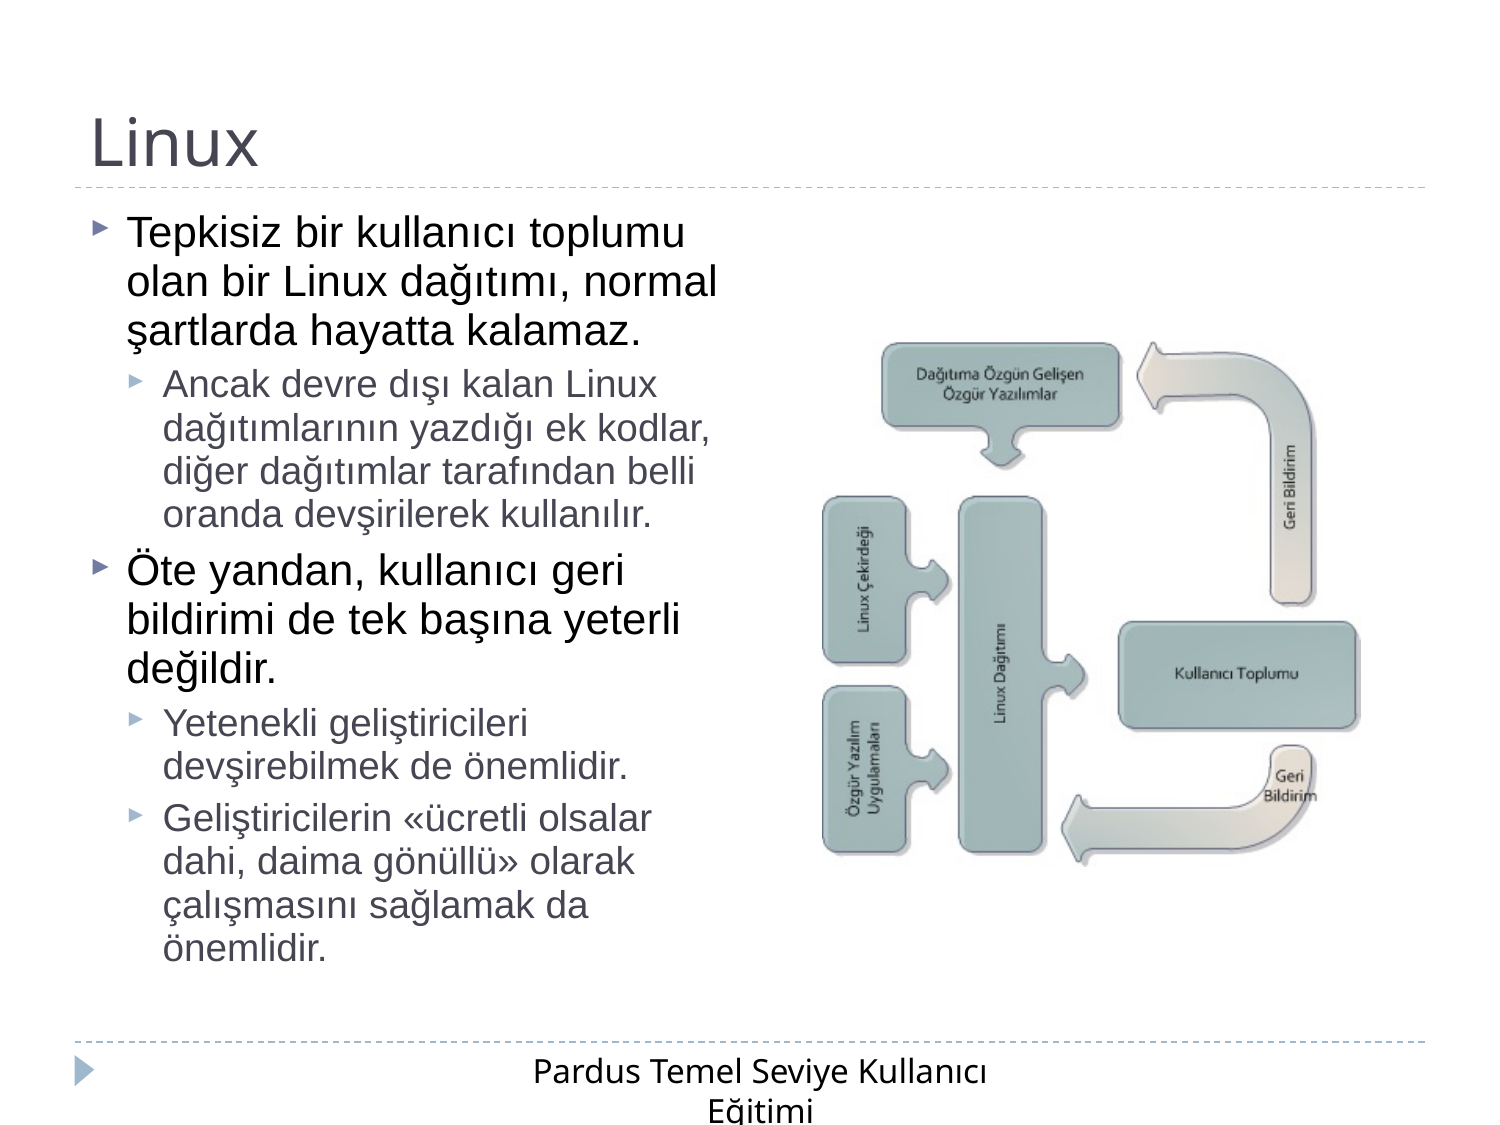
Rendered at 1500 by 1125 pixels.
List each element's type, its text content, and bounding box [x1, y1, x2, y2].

title Linux [75, 37, 1425, 188]
picture [822, 341, 1361, 867]
list Tepkisiz bir kullanıcı toplumu olan bir Linux dağıtımı, normal şartlarda hayatta kalamaz. Ancak devre dışı kalan Linux dağıtımlarının yazdığı ek kodlar, diğer dağıtımlar tarafından belli oranda devşirilerek kullanılır. Öte yandan, kullanıcı geri bildirimi de tek başına yeterli değildir. Yetenekli geliştiricileri devşirebilmek de önemlidir. Geliştiricilerin «ücretli olsalar dahi, daima gönüllü» olarak çalışmasını sağlamak da önemlidir. [75, 200, 738, 1010]
